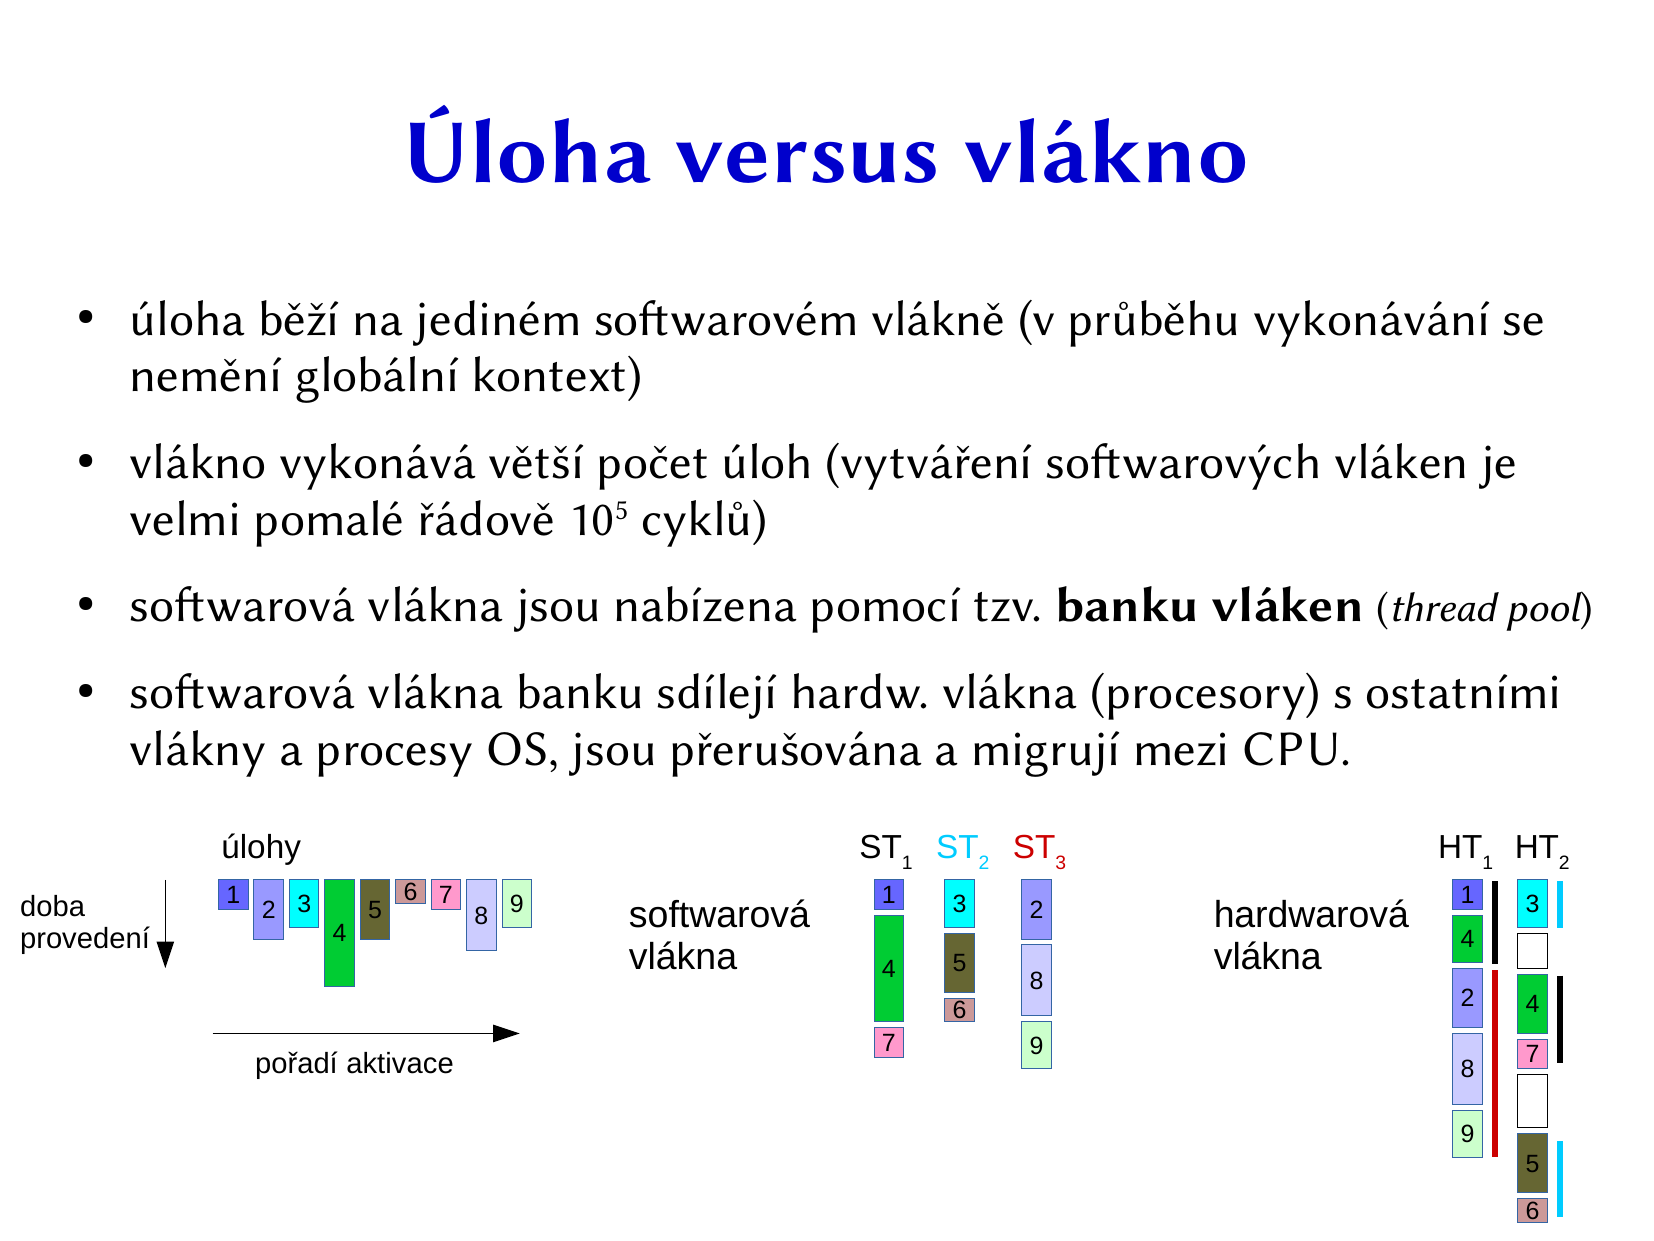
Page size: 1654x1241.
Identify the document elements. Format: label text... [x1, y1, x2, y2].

text_box ST3 [998, 820, 1082, 882]
text_box 7 [1517, 1039, 1548, 1069]
text_box 4 [1517, 974, 1548, 1034]
text_box [1517, 933, 1548, 969]
title Úloha versus vlákno [82, 49, 1571, 257]
text_box 5 [944, 933, 975, 993]
text_box 9 [502, 879, 532, 928]
text_box doba provedení [5, 882, 166, 963]
text_box ST1 [844, 820, 921, 882]
text_box 3 [289, 879, 319, 928]
text_box 9 [1021, 1021, 1052, 1069]
text_box HT1 [1423, 820, 1500, 882]
text_box 7 [431, 879, 461, 910]
text_box ST2 [921, 820, 998, 882]
text_box 2 [1452, 968, 1483, 1028]
text_box 5 [1517, 1133, 1548, 1193]
text_box 7 [874, 1027, 904, 1058]
text_box HT2 [1500, 820, 1585, 882]
text_box 8 [466, 879, 497, 951]
text_box 4 [324, 879, 355, 987]
text_box 1 [218, 879, 249, 910]
text_box 6 [944, 998, 975, 1022]
text_box 3 [944, 879, 975, 928]
text_box 8 [1452, 1033, 1483, 1105]
text_box 8 [1021, 944, 1052, 1016]
text_box 4 [1452, 915, 1483, 963]
text_box 6 [395, 879, 426, 904]
text_box softwarová vlákna [614, 885, 825, 985]
text_box 1 [874, 879, 904, 910]
text_box 2 [1021, 879, 1052, 940]
text_box 3 [1517, 879, 1548, 928]
text_box [1517, 1074, 1548, 1128]
text_box 9 [1452, 1110, 1483, 1158]
text_box 1 [1452, 879, 1483, 910]
text_box hardwarová vlákna [1198, 885, 1424, 985]
text_box pořadí aktivace [240, 1039, 470, 1087]
text_box 6 [1517, 1198, 1548, 1223]
text_box úlohy [206, 820, 317, 874]
text_box 5 [360, 879, 390, 940]
list úloha běží na jediném softwarovém vlákně (v průběhu vykonávání se nemění globální kontext) vlákno vykonává větší počet úloh (vytváření softwarových vláken je velmi pomalé řádově 105 cyklů) softwarová vlákna jsou nabízena pomocí tzv. banku vláken (thread pool) softwarová vlákna banku sdílejí hardw. vlákna (procesory) s ostatními vlákny a procesy OS, jsou přerušována a migrují mezi CPU. [59, 290, 1607, 1010]
text_box 2 [253, 879, 284, 940]
text_box 4 [874, 915, 904, 1022]
